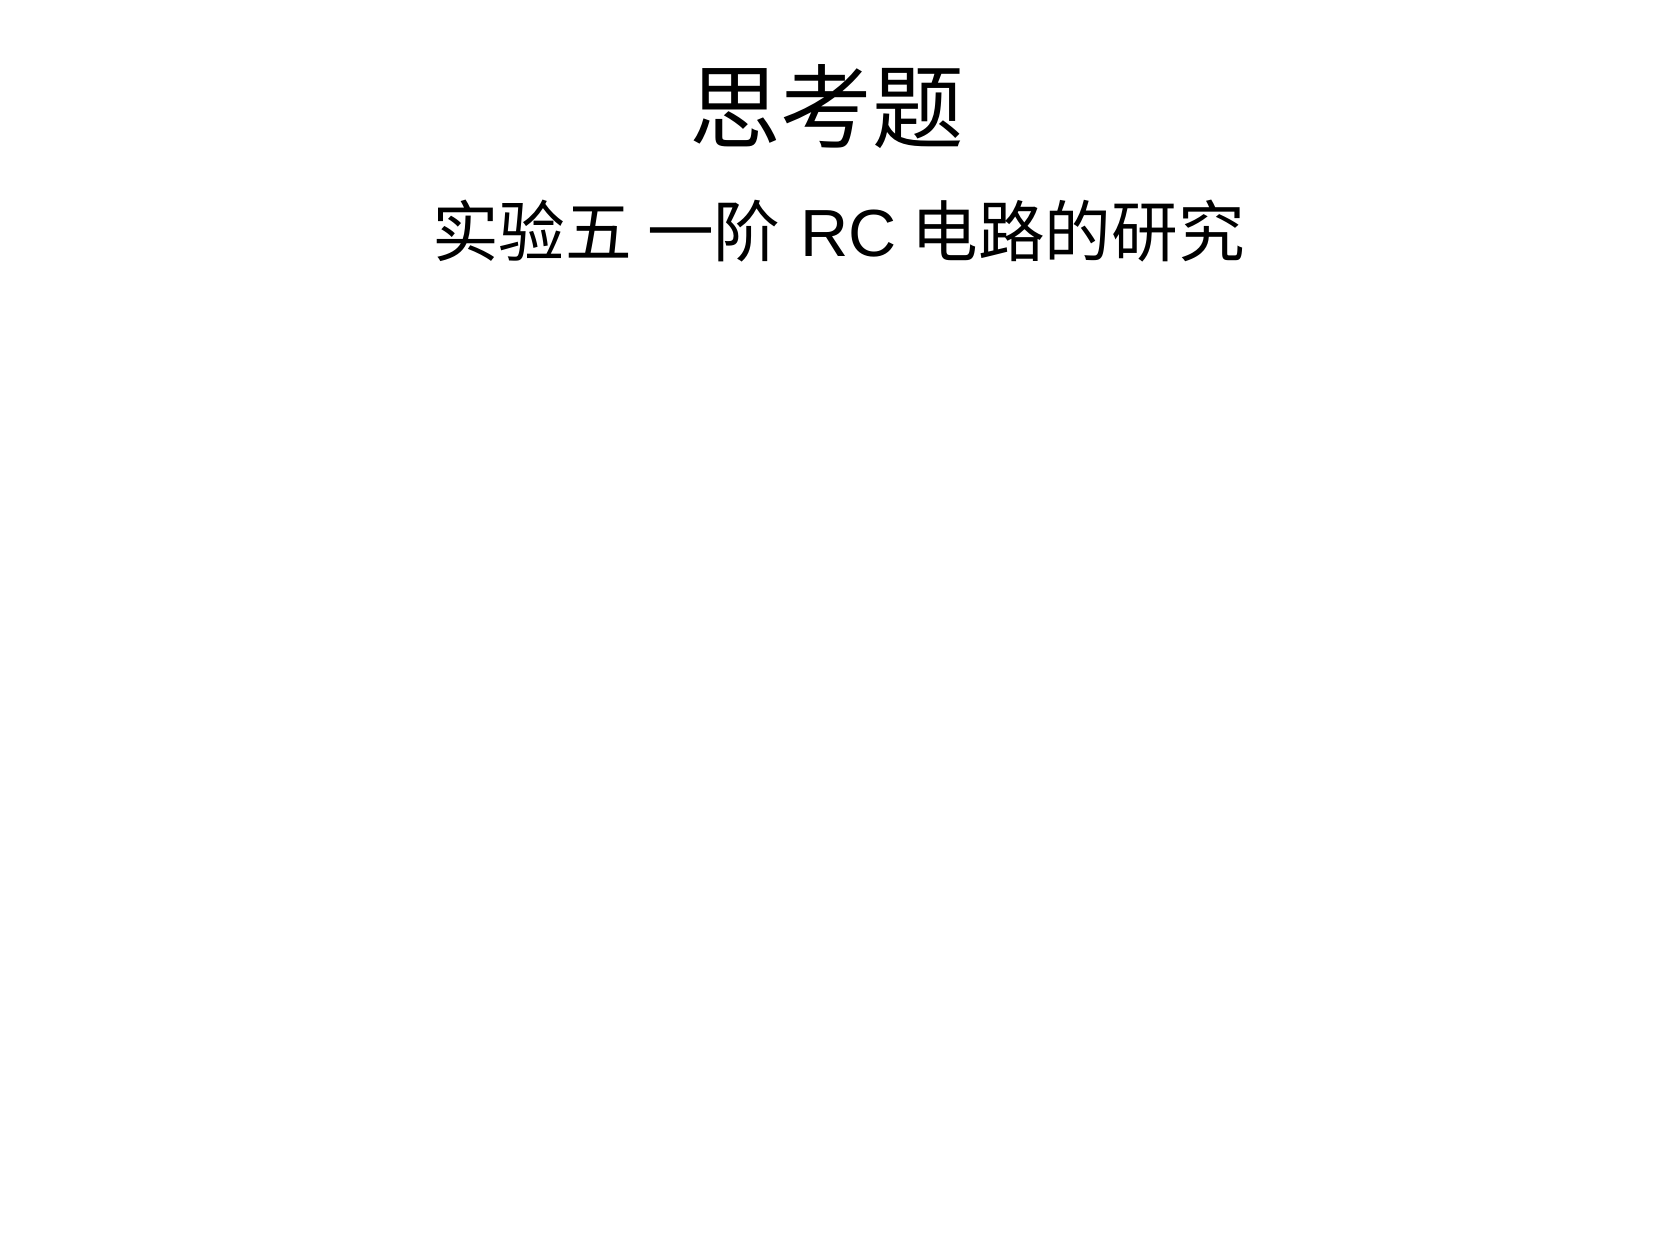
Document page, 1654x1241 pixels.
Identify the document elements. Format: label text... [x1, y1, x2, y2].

title 思考题 [82, 40, 1571, 163]
subtitle 实验五 一阶RC电路的研究 [94, 172, 1583, 284]
